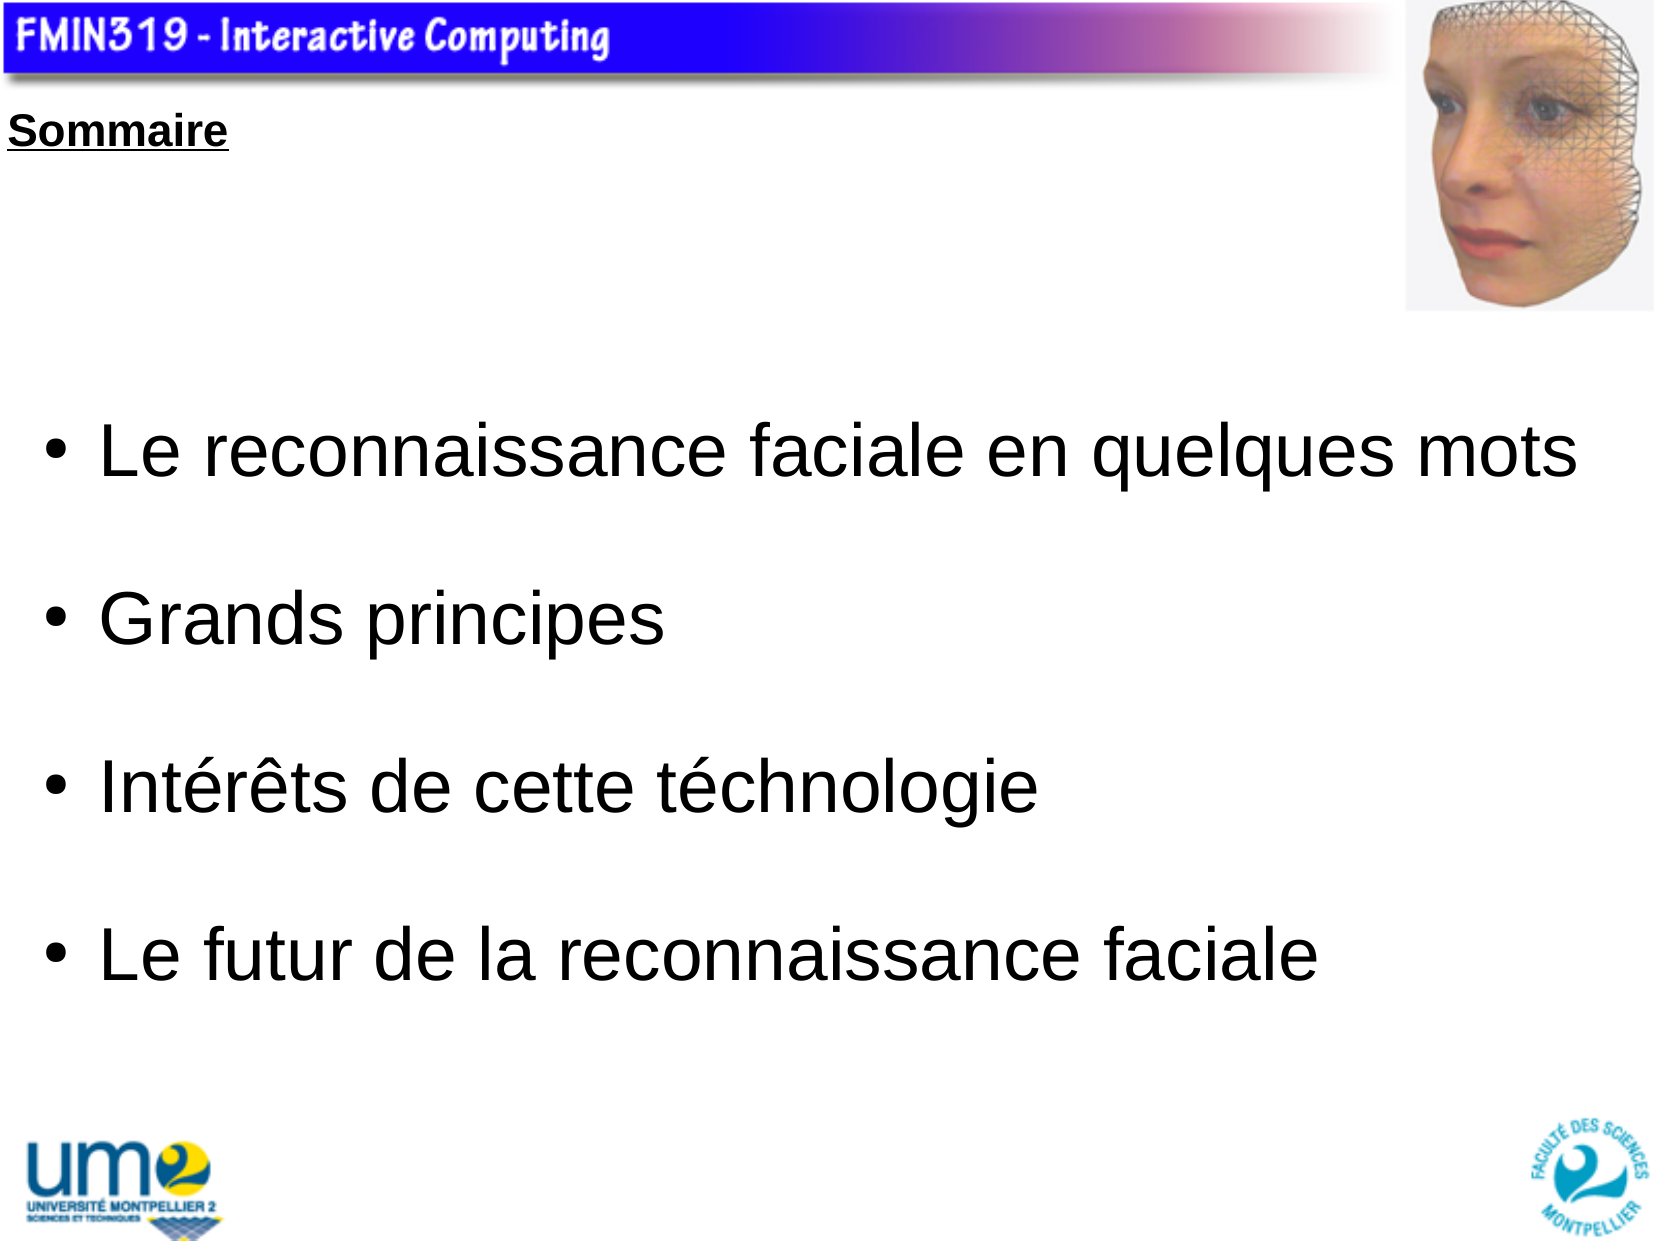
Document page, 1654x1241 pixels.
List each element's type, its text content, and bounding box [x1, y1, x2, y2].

picture [0, 0, 1654, 1241]
text_box Sommaire Le reconnaissance faciale en quelques mots Grands principes Intérêts de cette téchnologie Le futur de la reconnaissance faciale [0, 97, 1595, 1004]
